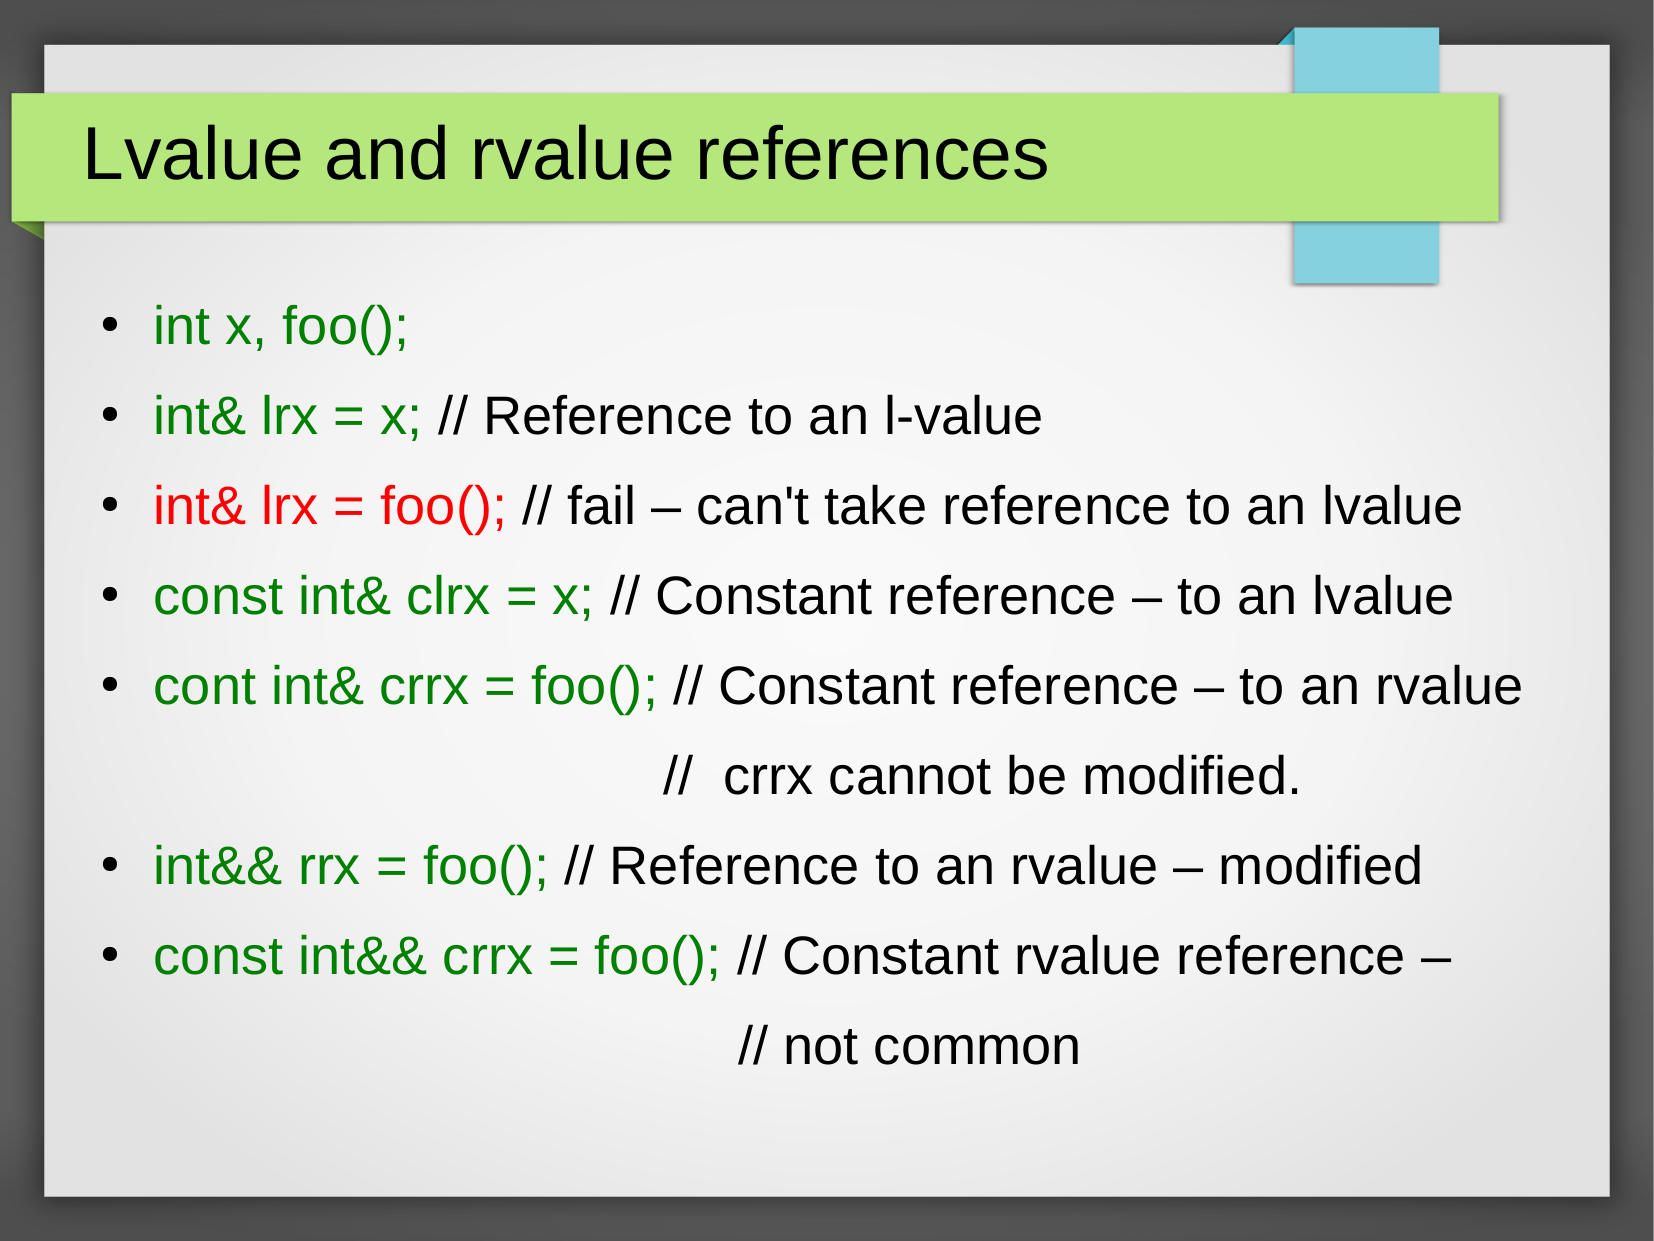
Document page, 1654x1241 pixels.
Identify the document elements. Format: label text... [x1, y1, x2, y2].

list int x, foo(); int& lrx = x; // Reference to an l-value int& lrx = foo(); // fail – can't take reference to an lvalue const int& clrx = x; // Constant reference – to an lvalue cont int& crrx = foo(); // Constant reference – to an rvalue // crrx cannot be modified. int&& rrx = foo(); // Reference to an rvalue – modified const int&& crrx = foo(); // Constant rvalue reference – // not common [82, 295, 1571, 1146]
title Lvalue and rvalue references [82, 94, 1264, 213]
picture [0, 0, 1654, 1241]
